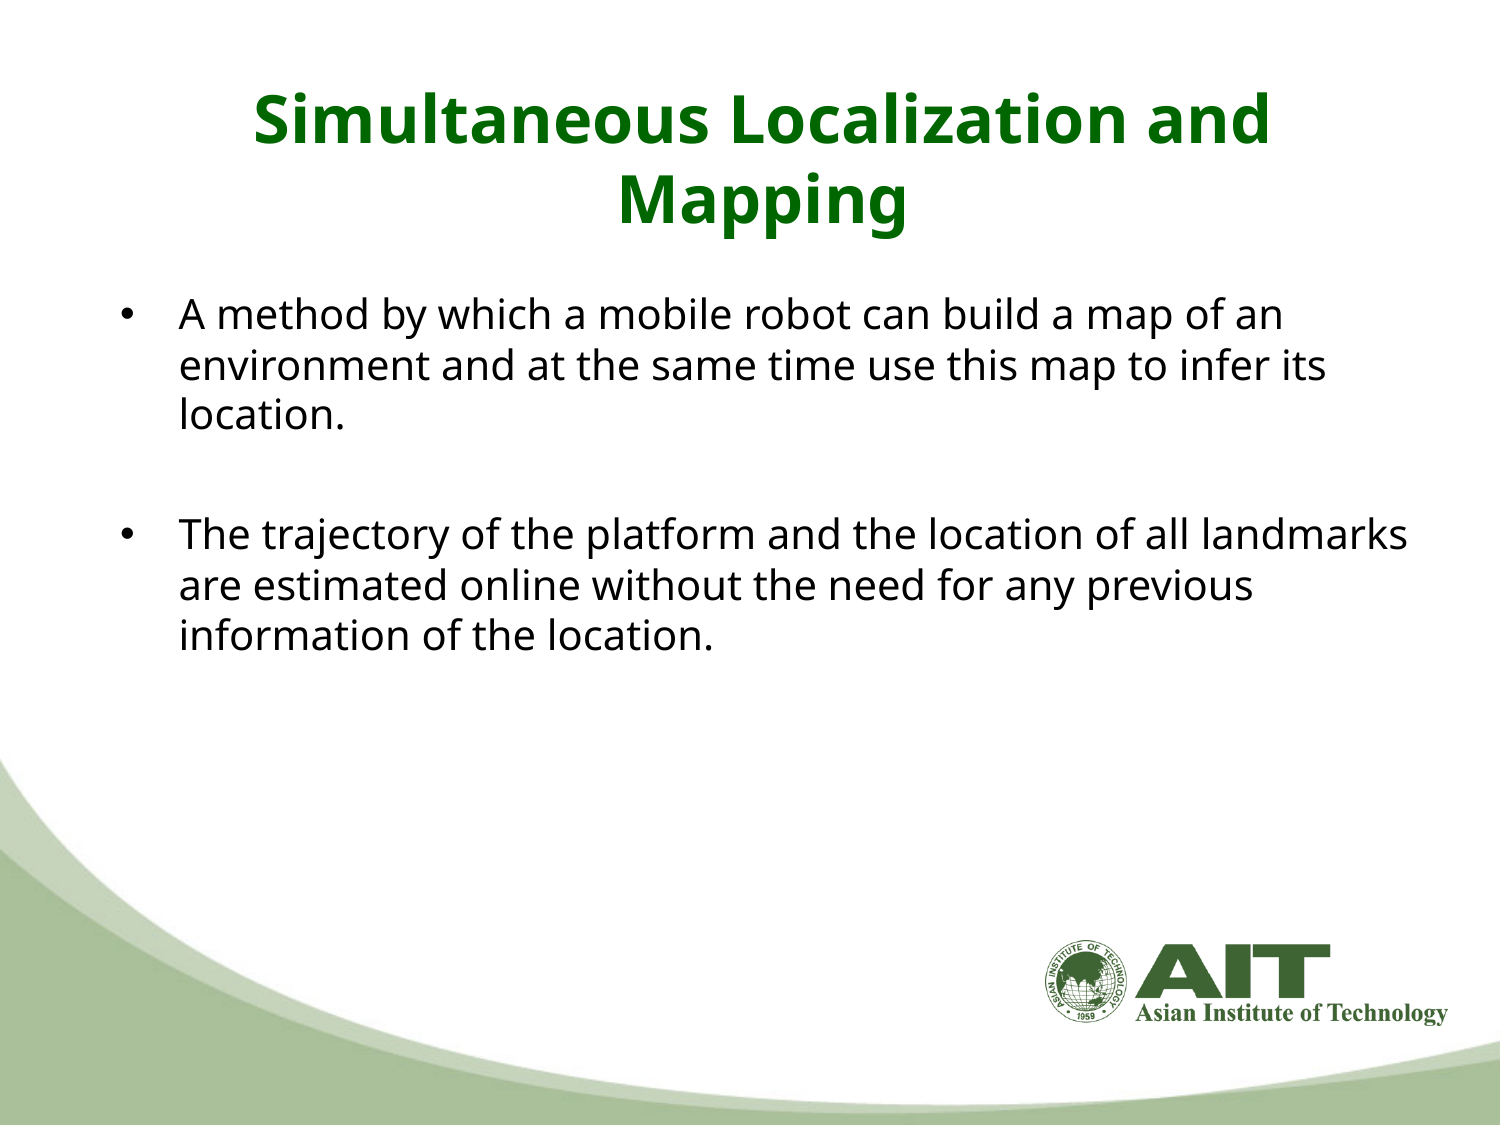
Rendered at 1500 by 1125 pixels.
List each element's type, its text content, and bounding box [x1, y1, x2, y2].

title Simultaneous Localization and Mapping [88, 63, 1439, 251]
picture [0, 0, 1500, 1125]
list A method by which a mobile robot can build a map of an environment and at the same time use this map to infer its location. The trajectory of the platform and the location of all landmarks are estimated online without the need for any previous information of the location. [88, 280, 1439, 1024]
